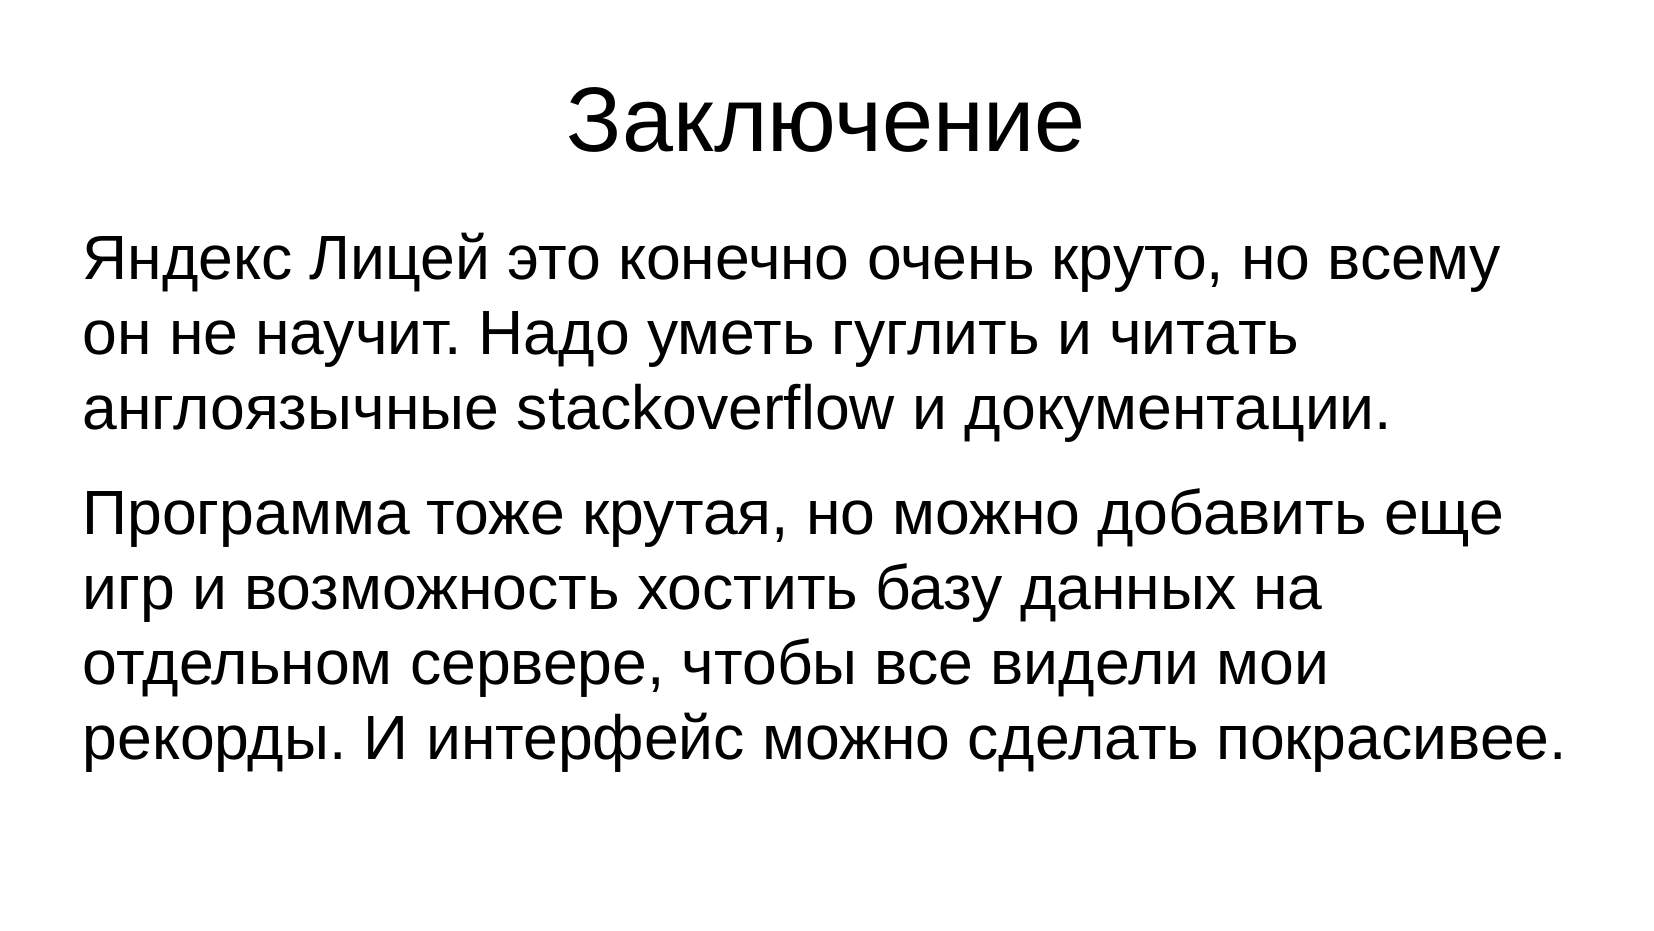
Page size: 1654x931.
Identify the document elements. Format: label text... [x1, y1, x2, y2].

title Заключение [82, 37, 1571, 193]
list Яндекс Лицей это конечно очень круто, но всему он не научит. Надо уметь гуглить и читать англоязычные stackoverflow и документации. Программа тоже крутая, но можно добавить еще игр и возможность хостить базу данных на отдельном сервере, чтобы все видели мои рекорды. И интерфейс можно сделать покрасивее. [82, 217, 1571, 786]
